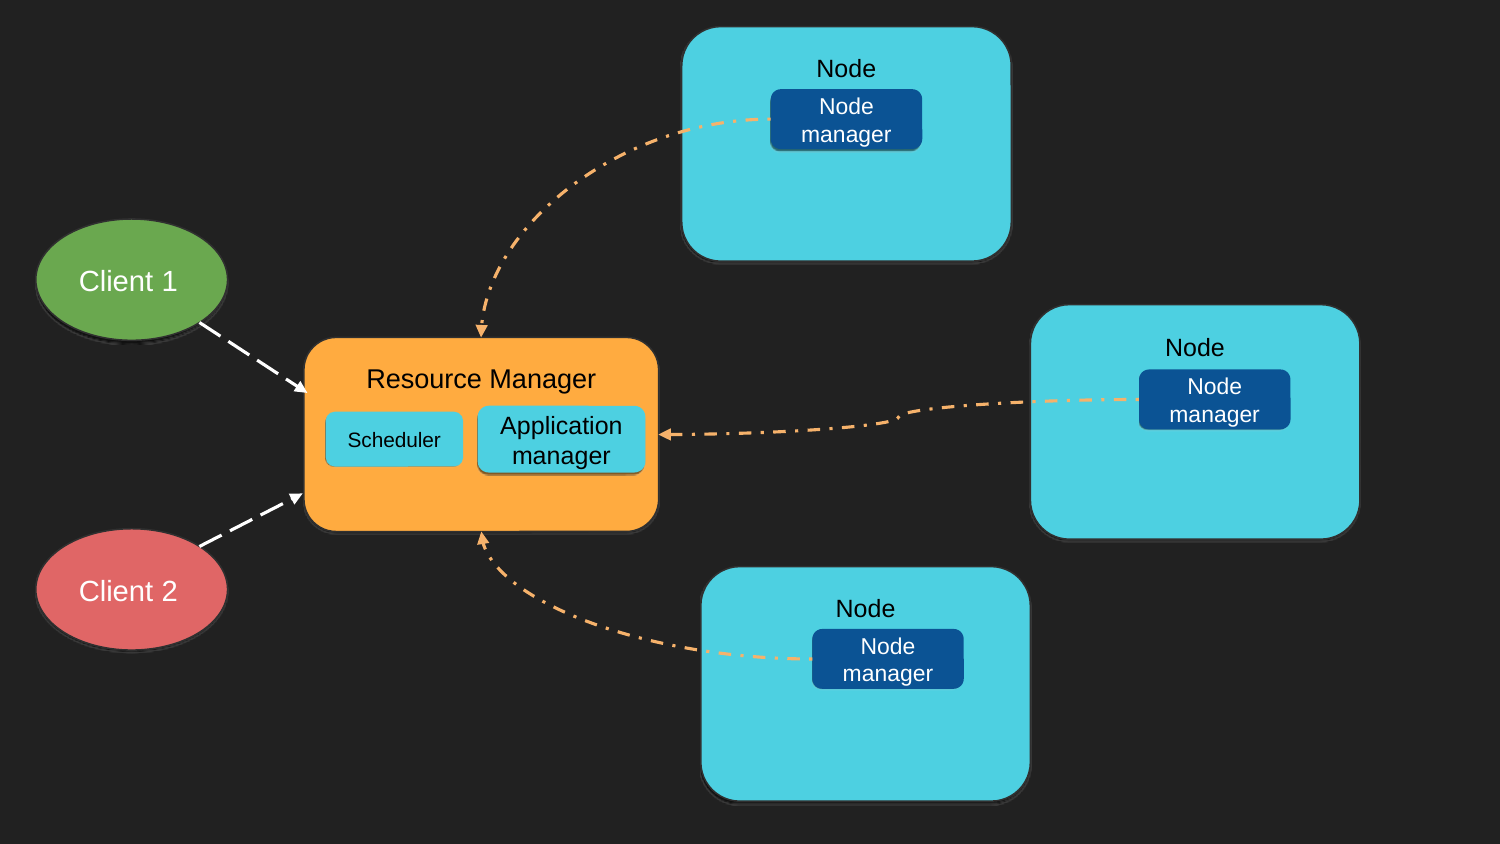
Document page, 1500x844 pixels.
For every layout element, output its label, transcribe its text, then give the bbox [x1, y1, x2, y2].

text_box Node [681, 26, 1012, 262]
text_box Resource Manager [303, 337, 659, 532]
text_box Client 1 [35, 218, 228, 341]
text_box Scheduler [325, 411, 464, 467]
text_box Client 2 [35, 528, 228, 651]
text_box Node manager [1139, 369, 1291, 430]
text_box Node manager [812, 628, 964, 689]
text_box Application manager [477, 405, 646, 473]
text_box Node [700, 566, 1031, 802]
text_box Node [1030, 304, 1360, 540]
text_box Node manager [770, 89, 923, 150]
